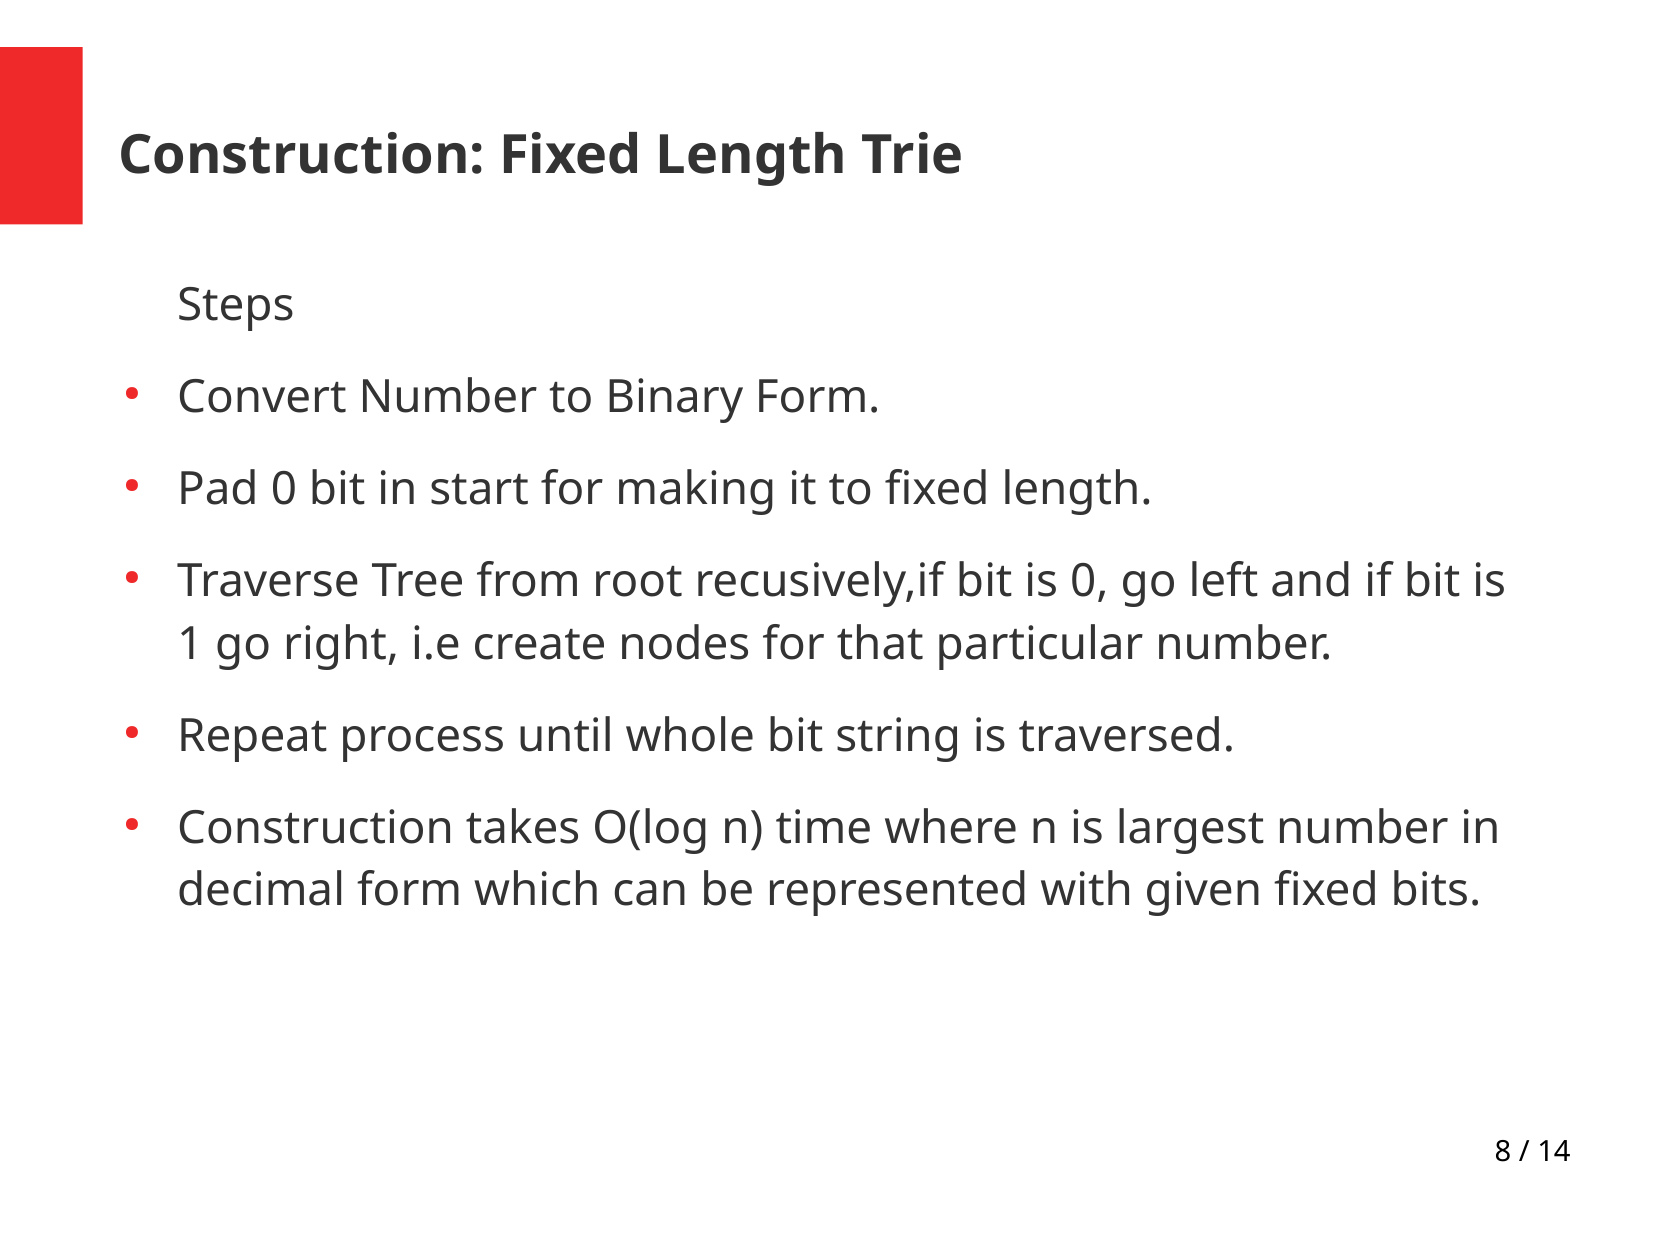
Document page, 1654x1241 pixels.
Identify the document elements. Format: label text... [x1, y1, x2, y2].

title Construction: Fixed Length Trie [118, 49, 1571, 257]
list Steps Convert Number to Binary Form. Pad 0 bit in start for making it to fixed length. Traverse Tree from root recusively,if bit is 0, go left and if bit is 1 go right, i.e create nodes for that particular number. Repeat process until whole bit string is traversed. Construction takes O(log n) time where n is largest number in decimal form which can be represented with given fixed bits. [106, 271, 1524, 991]
